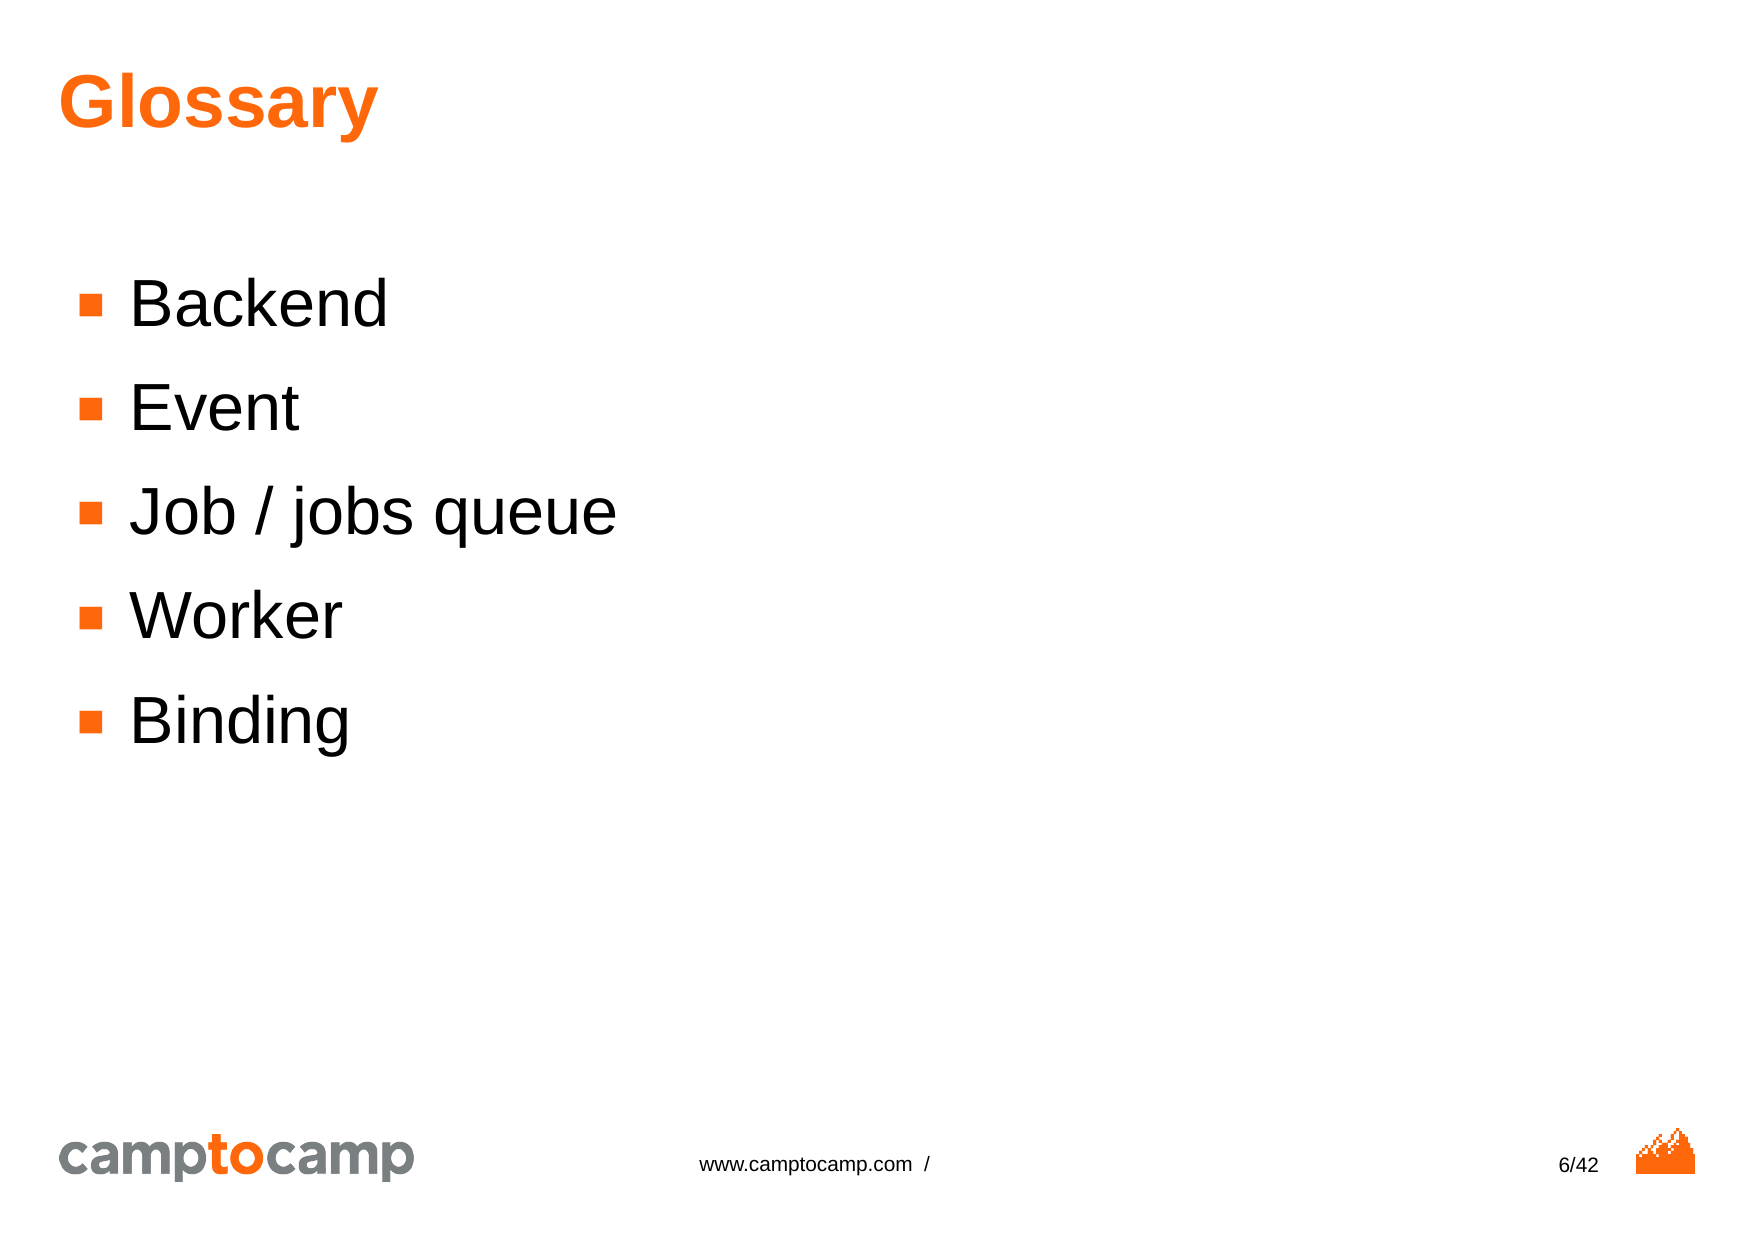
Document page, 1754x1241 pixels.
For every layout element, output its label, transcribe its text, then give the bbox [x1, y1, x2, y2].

picture [59, 1134, 414, 1182]
title Glossary [59, 59, 1695, 247]
picture [1636, 1128, 1695, 1174]
list Backend Event Job / jobs queue Worker Binding [59, 265, 1696, 917]
